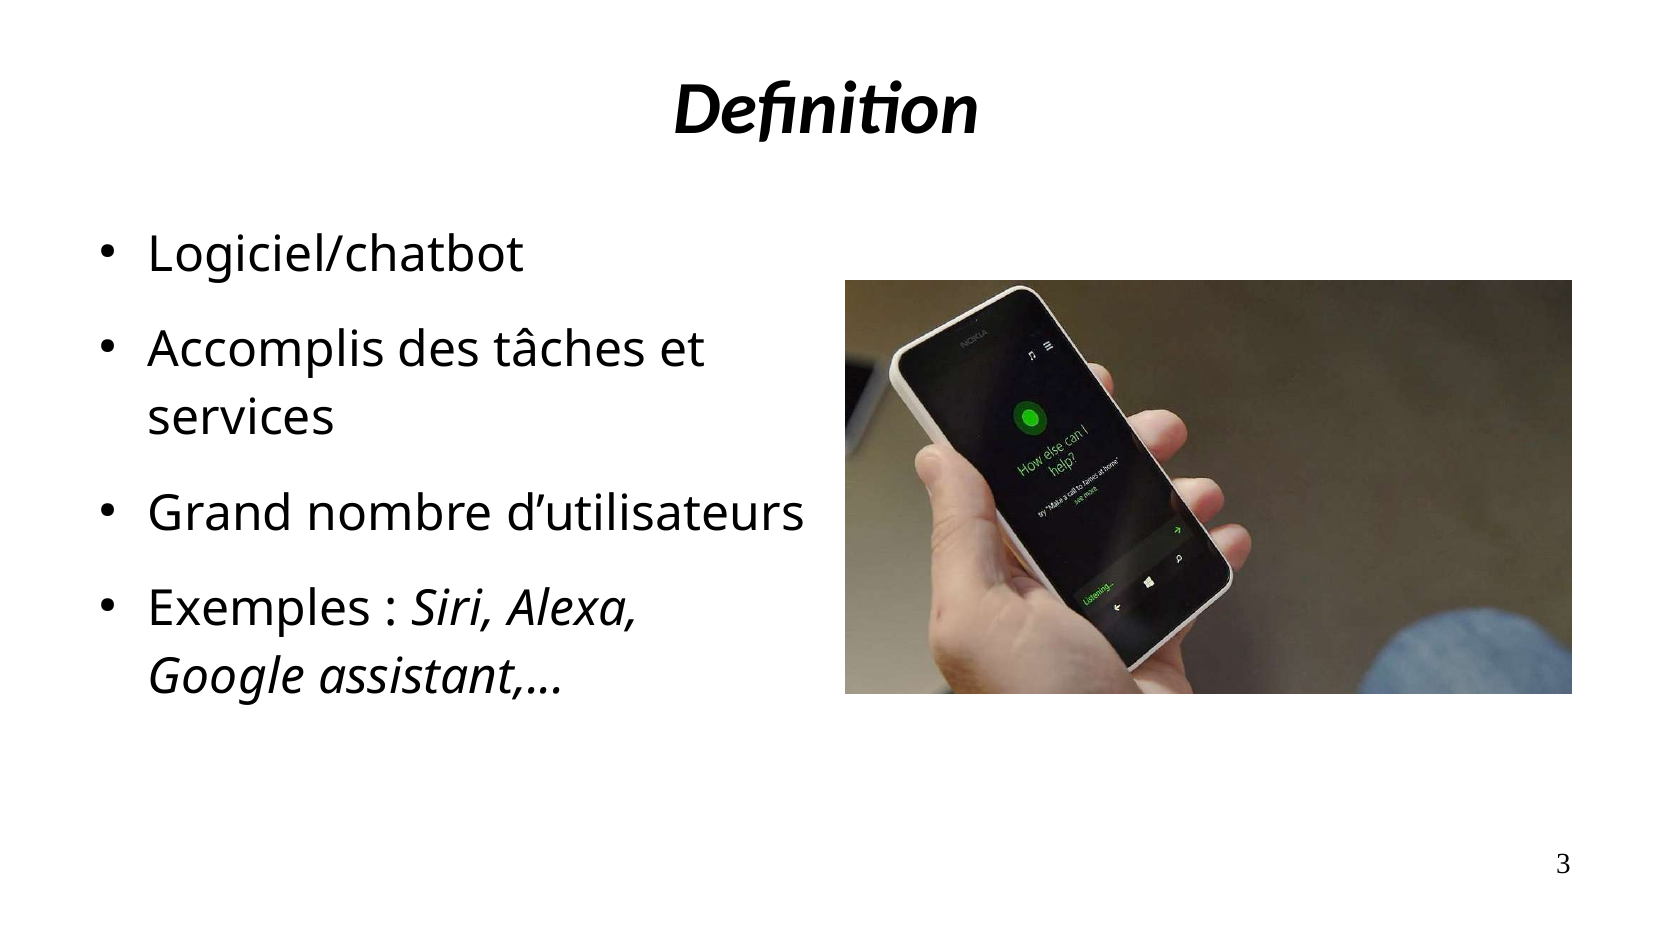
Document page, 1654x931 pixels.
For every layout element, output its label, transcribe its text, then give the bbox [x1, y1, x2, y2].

title Definition [82, 37, 1571, 193]
picture [845, 280, 1572, 695]
list Logiciel/chatbot Accomplis des tâches et services Grand nombre d’utilisateurs Exemples : Siri, Alexa, Google assistant,... [82, 217, 809, 758]
